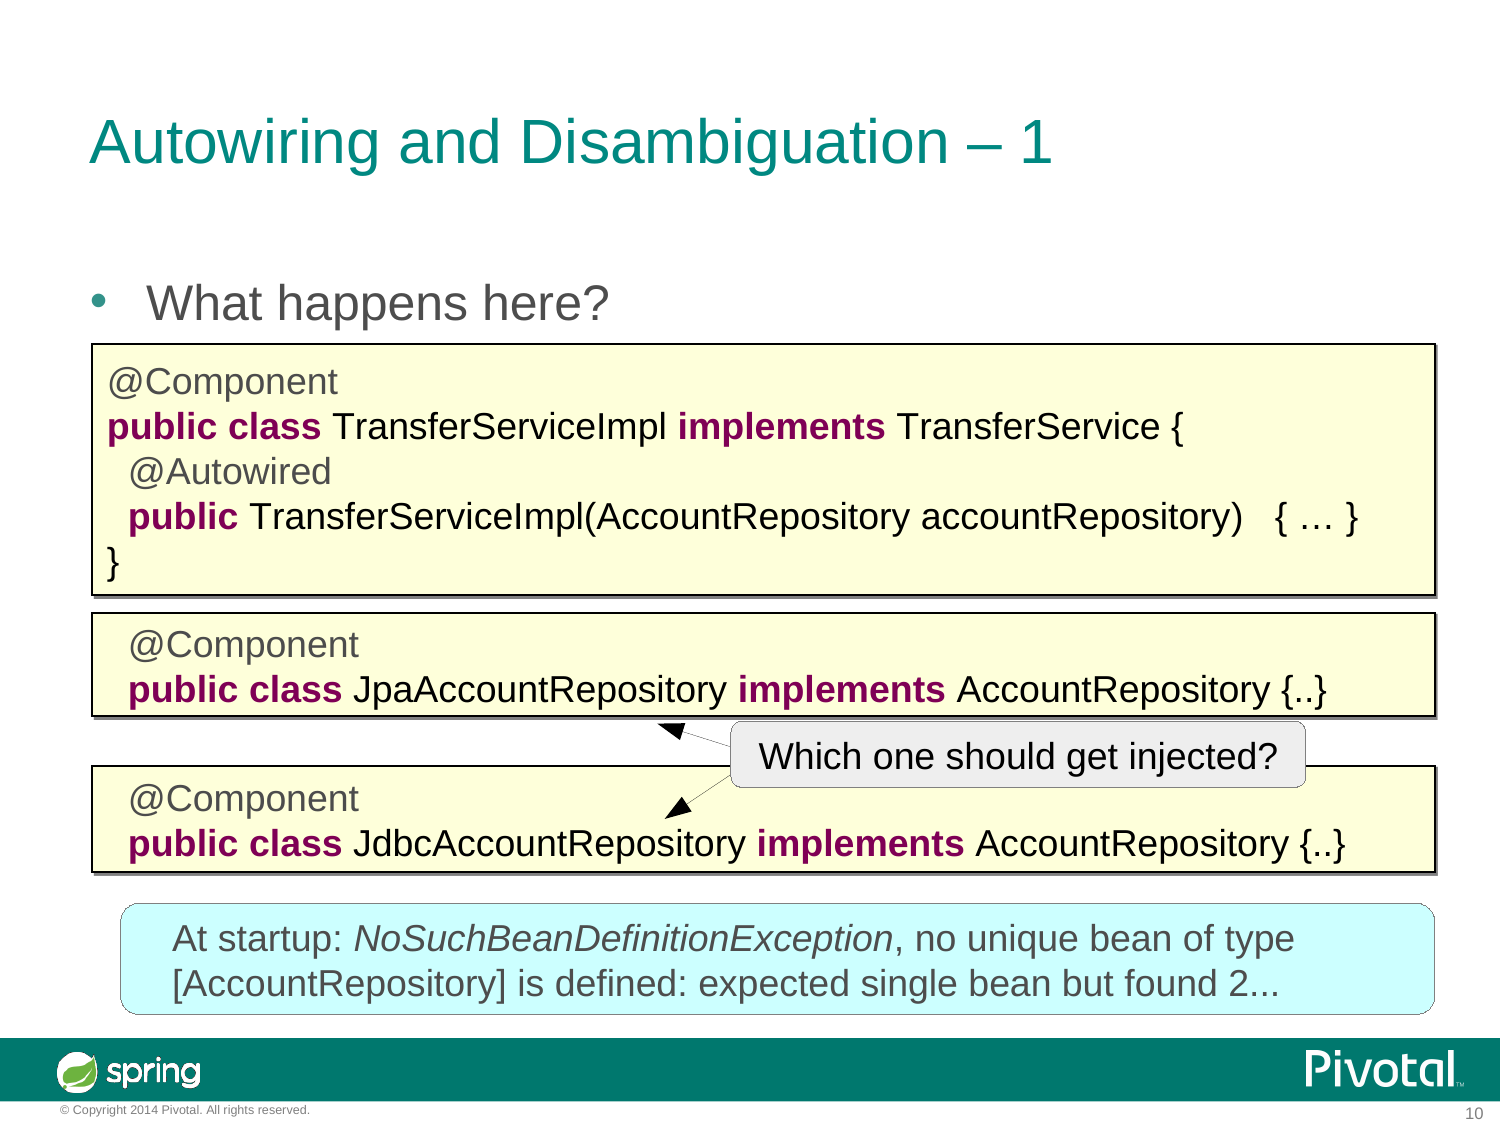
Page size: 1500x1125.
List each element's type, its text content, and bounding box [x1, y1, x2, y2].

title Autowiring and Disambiguation – 1 [75, 45, 1426, 233]
list What happens here? [75, 262, 1426, 1005]
picture [1306, 1050, 1464, 1087]
picture [32, 1041, 210, 1103]
text_box @Component public class TransferServiceImpl implements TransferService { @Autowired public TransferServiceImpl(AccountRepository accountRepository) { … } } [92, 344, 1435, 596]
text_box At startup: NoSuchBeanDefinitionException, no unique bean of type [AccountRepository] is defined: expected single bean but found 2... [120, 903, 1435, 1015]
text_box Which one should get injected? [730, 721, 1306, 788]
